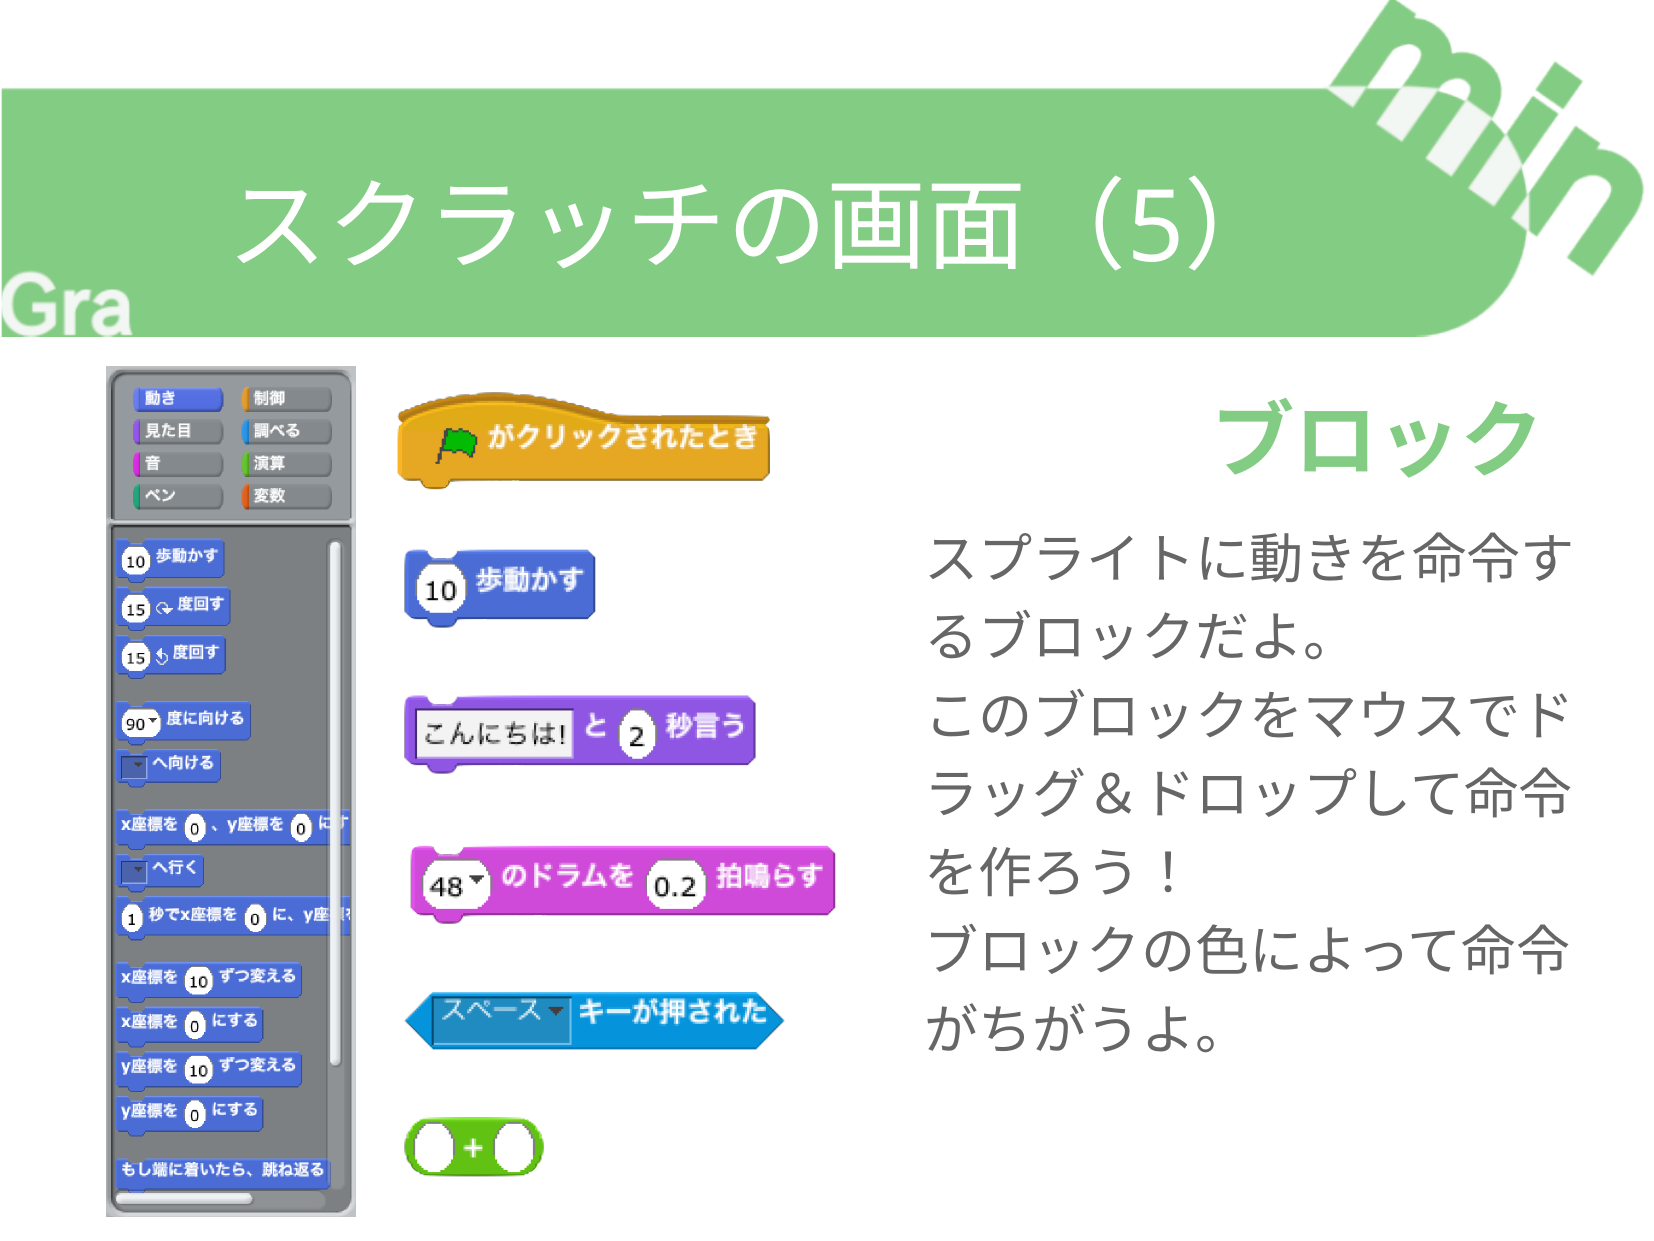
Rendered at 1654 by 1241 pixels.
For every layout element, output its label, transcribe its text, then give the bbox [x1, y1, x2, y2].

text_box ブロック [791, 366, 1560, 614]
picture [392, 825, 854, 932]
picture [392, 1103, 554, 1193]
title スクラッチの画面（5） [11, 134, 1501, 303]
picture [392, 679, 768, 784]
picture [377, 382, 795, 508]
picture [392, 973, 793, 1062]
picture [1, 0, 1654, 337]
picture [392, 531, 612, 638]
picture [106, 366, 356, 1217]
text_box スプライトに動きを命令するブロックだよ。 このブロックをマウスでドラッグ＆ドロップして命令を作ろう！ ブロックの色によって命令がちがうよ。 [909, 507, 1595, 1087]
